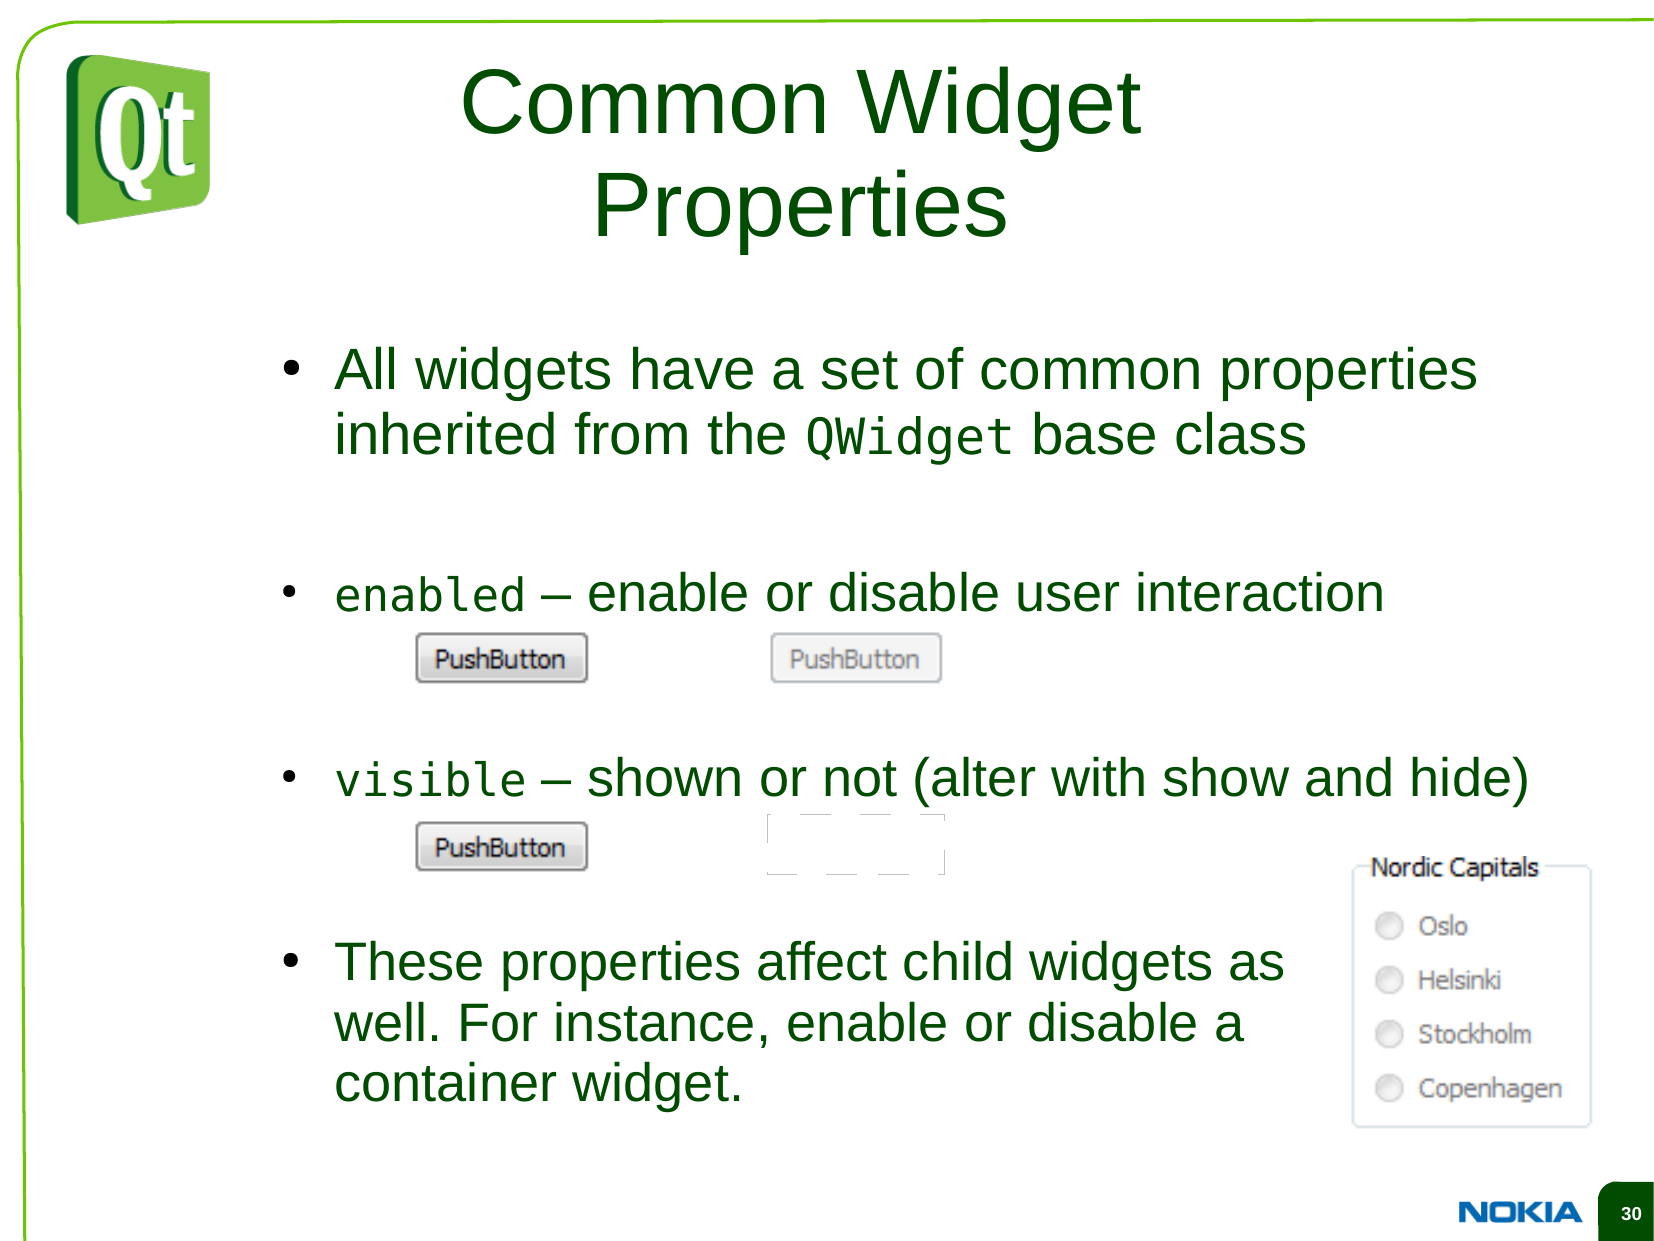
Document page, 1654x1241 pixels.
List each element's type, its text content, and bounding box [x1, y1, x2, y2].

list All widgets have a set of common properties inherited from the QWidget base class enabled – enable or disable user interaction visible – shown or not (alter with show and hide) These properties affect child widgets as well. For instance, enable or disable a container widget. [263, 336, 1582, 1114]
picture [1350, 856, 1595, 1131]
picture [414, 631, 591, 686]
title Common Widget Properties [263, 49, 1339, 257]
picture [769, 631, 945, 686]
picture [414, 820, 591, 875]
picture [66, 55, 210, 225]
picture [1459, 1201, 1583, 1223]
